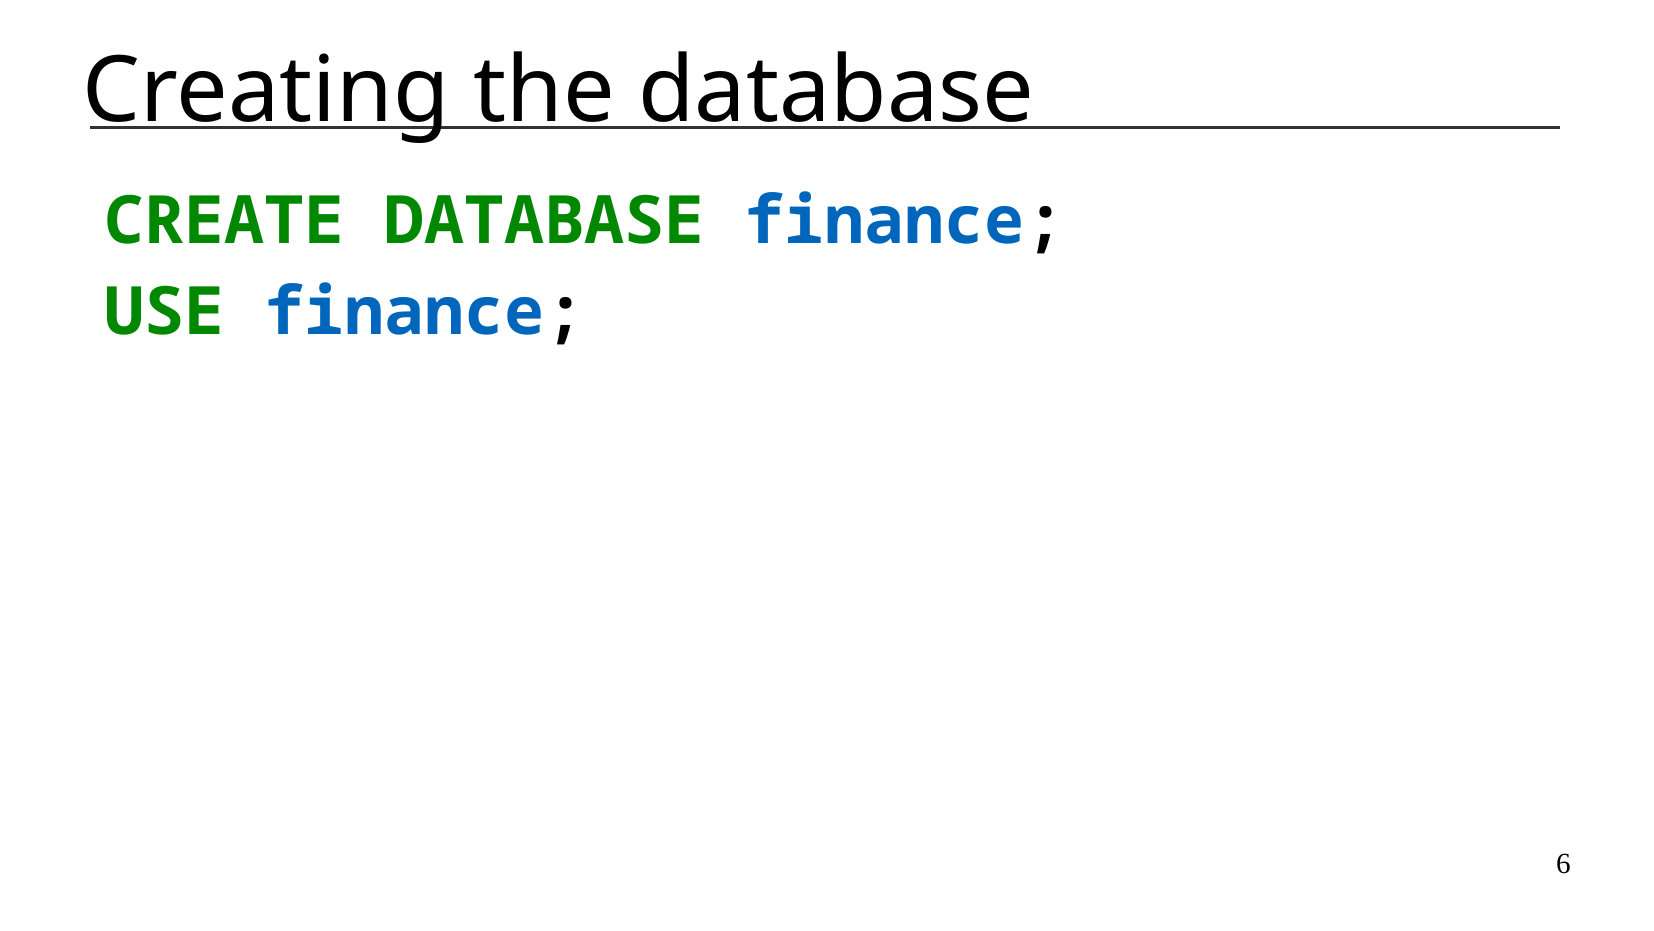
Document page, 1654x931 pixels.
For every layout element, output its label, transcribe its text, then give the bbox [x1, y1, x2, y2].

title Creating the database [82, 32, 1571, 140]
text_box CREATE DATABASE finance; USE finance; [90, 165, 1561, 841]
